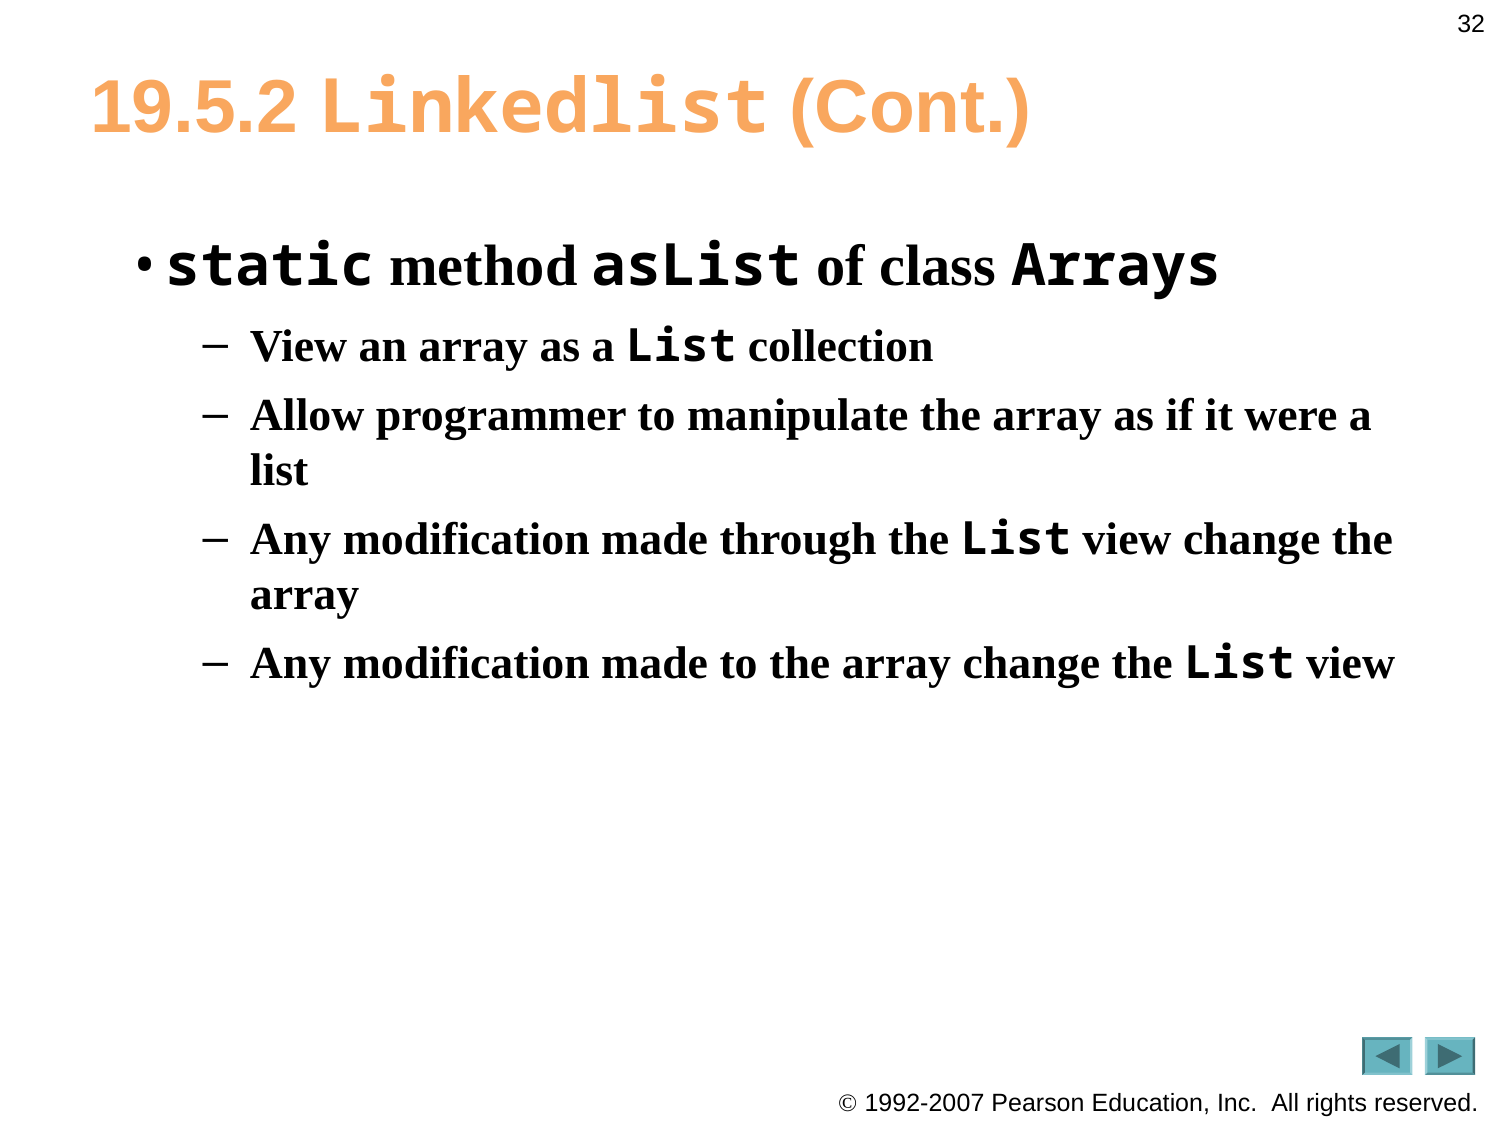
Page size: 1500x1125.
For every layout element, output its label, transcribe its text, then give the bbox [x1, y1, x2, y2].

text_box <number> [1149, 0, 1500, 79]
list static method asList of class Arrays View an array as a List collection Allow programmer to manipulate the array as if it were a list Any modification made through the List view change the array Any modification made to the array change the List view [112, 220, 1425, 963]
title 19.5.2 Linkedlist (Cont.) [75, 12, 1426, 200]
